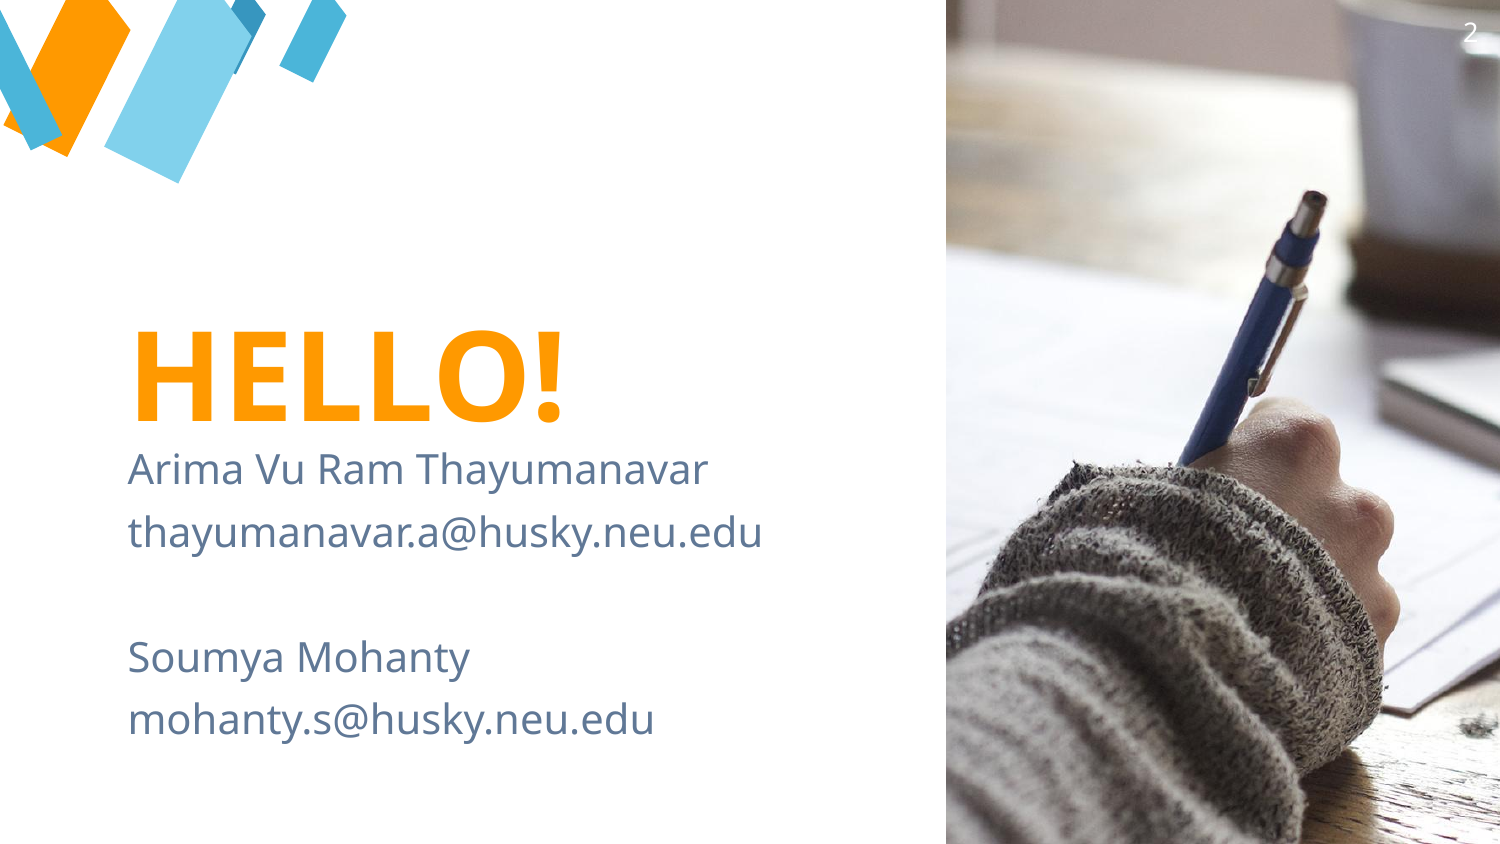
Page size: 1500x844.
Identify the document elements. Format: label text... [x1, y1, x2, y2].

subtitle Arima Vu Ram Thayumanavar thayumanavar.a@husky.neu.edu Soumya Mohanty mohanty.s@husky.neu.edu [112, 427, 921, 749]
picture [946, 0, 1500, 844]
slide_number <number> [1403, 0, 1494, 65]
title HELLO! [112, 343, 921, 427]
